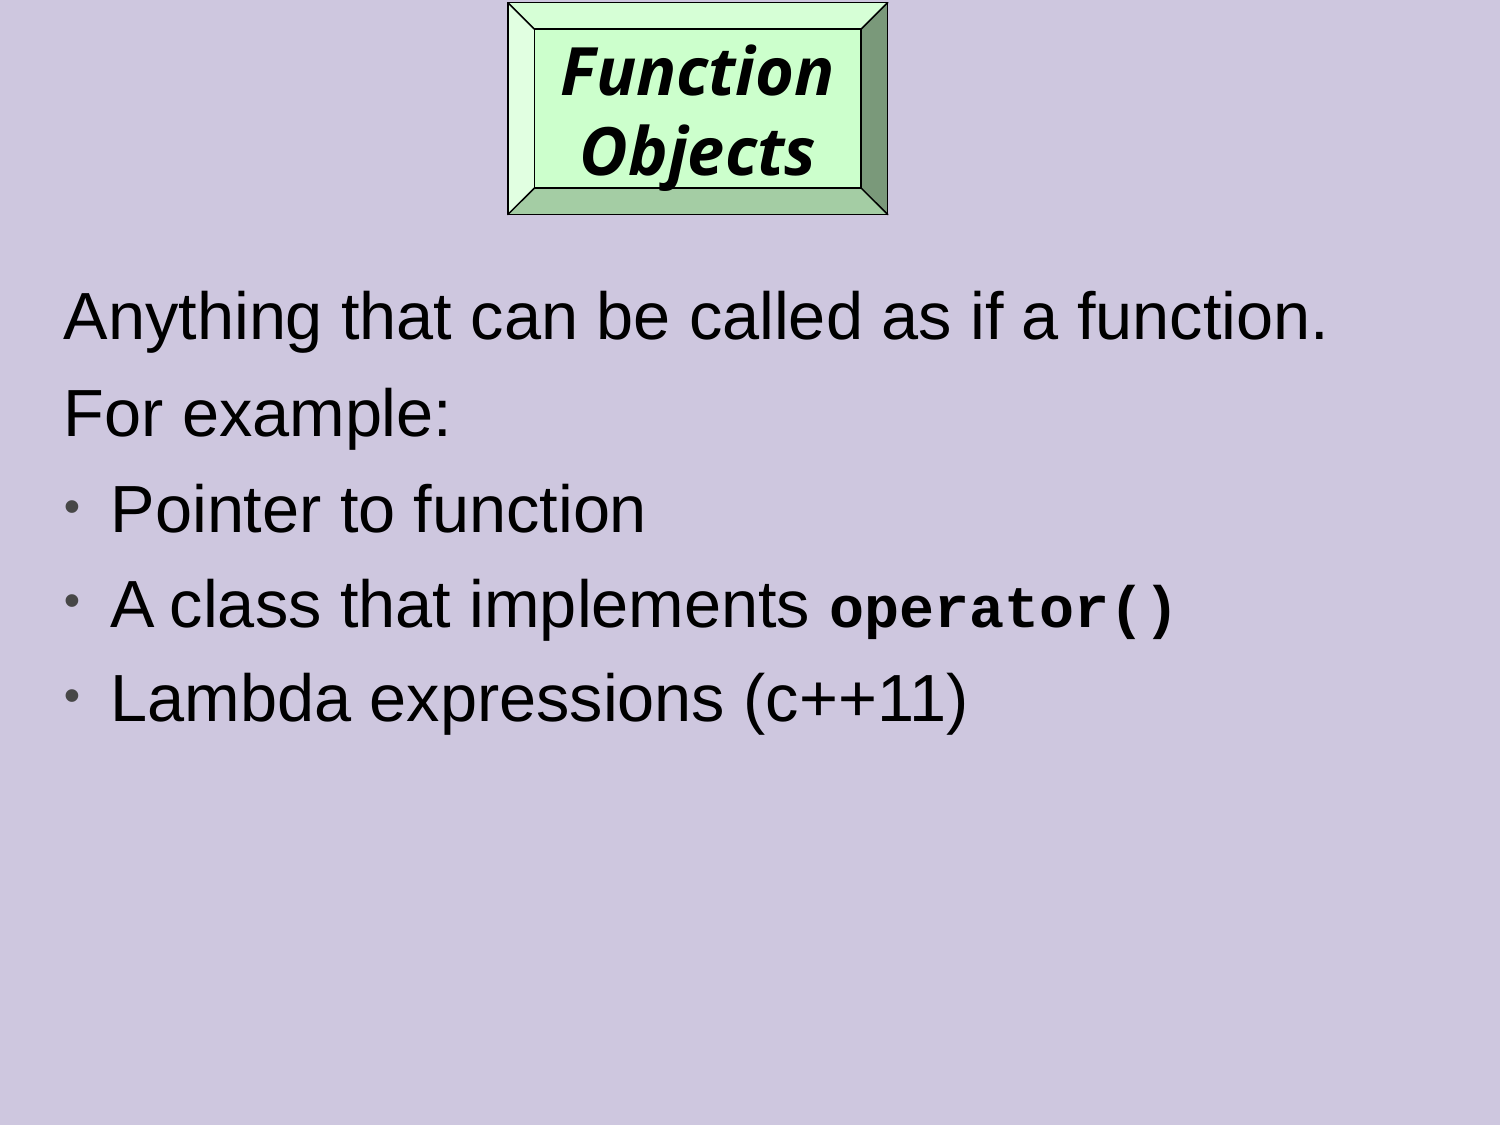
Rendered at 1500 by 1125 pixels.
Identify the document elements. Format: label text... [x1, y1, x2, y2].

picture [507, 1, 894, 220]
text_box Function Objects [547, 35, 849, 183]
list Anything that can be called as if a function. For example: Pointer to function A class that implements operator() Lambda expressions (c++11) [49, 265, 1357, 936]
